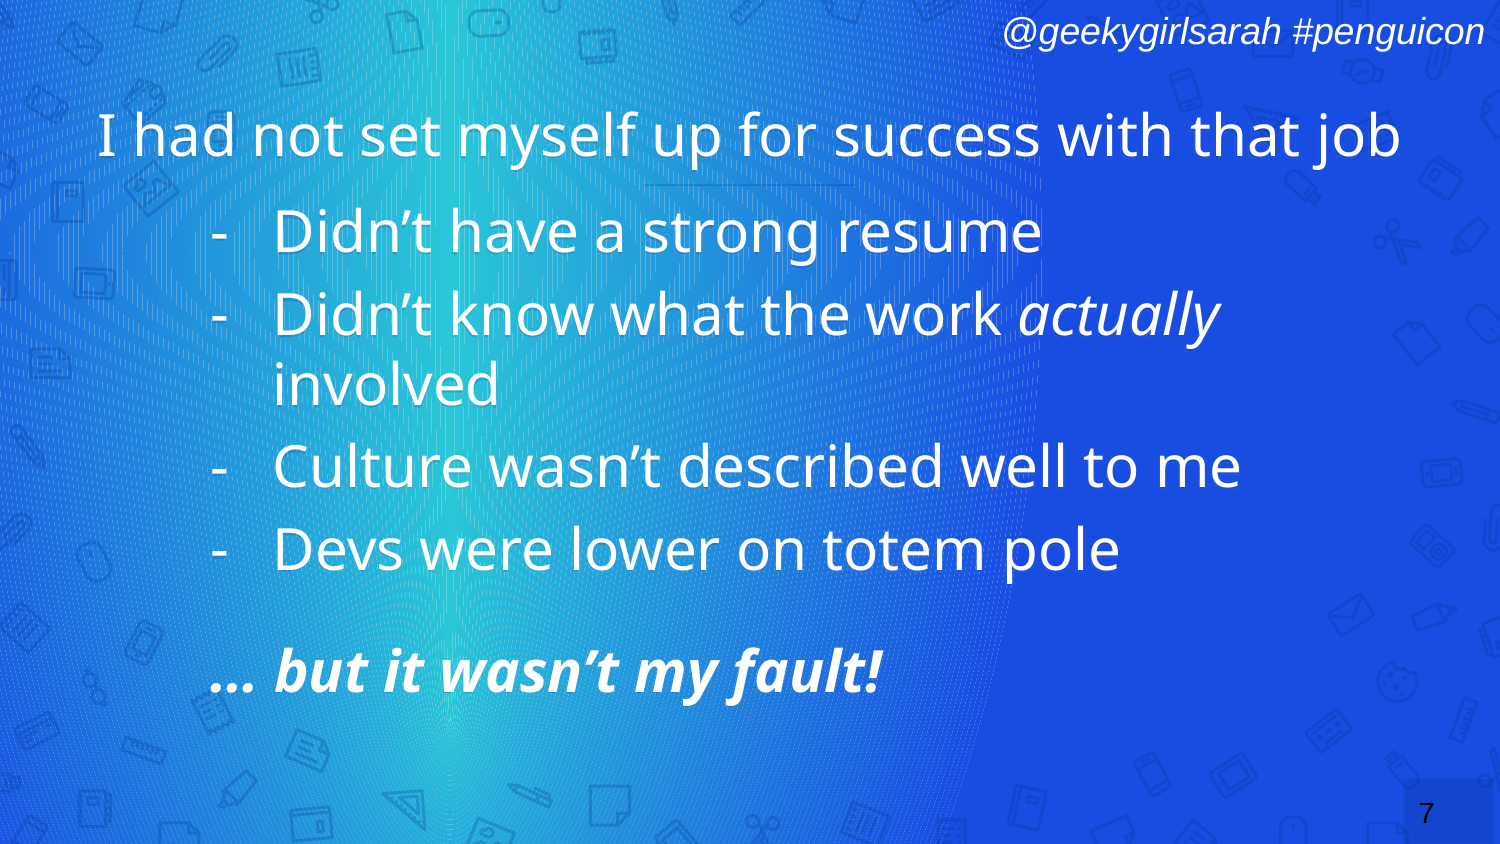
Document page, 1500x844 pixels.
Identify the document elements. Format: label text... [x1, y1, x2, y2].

list Didn’t have a strong resume Didn’t know what the work actually involved Culture wasn’t described well to me Devs were lower on totem pole … but it wasn’t my fault! [182, 179, 1318, 722]
slide_number <number> [1403, 779, 1494, 844]
title I had not set myself up for success with that job [61, 61, 1439, 184]
